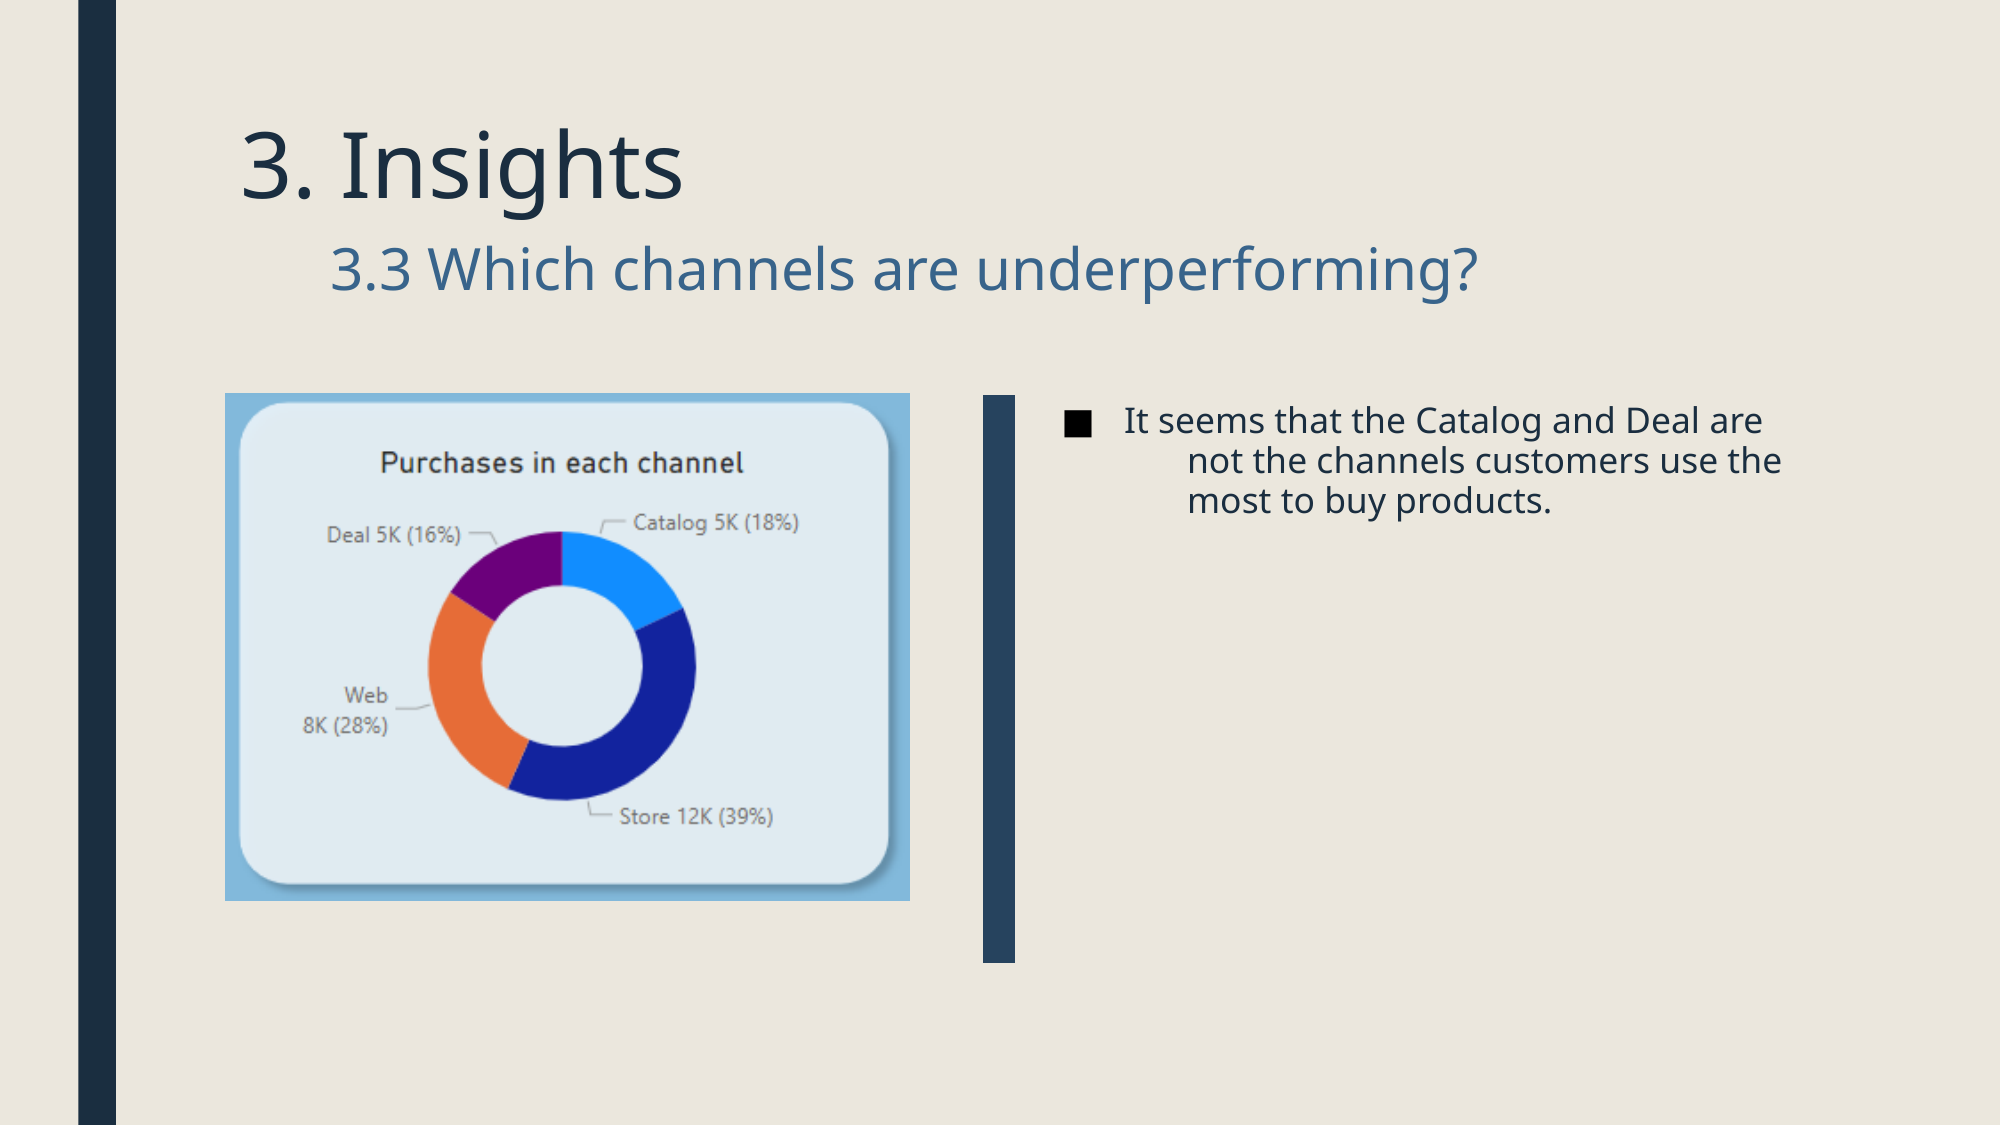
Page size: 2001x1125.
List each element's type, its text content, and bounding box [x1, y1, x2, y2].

picture [225, 393, 910, 901]
title 3. Insights [225, 112, 1801, 357]
text_box [983, 395, 1015, 963]
text_box 3.3 Which channels are underperforming? [315, 224, 1685, 453]
list It seems that the Catalog and Deal are not the channels customers use the most to buy products. [1046, 393, 1801, 982]
